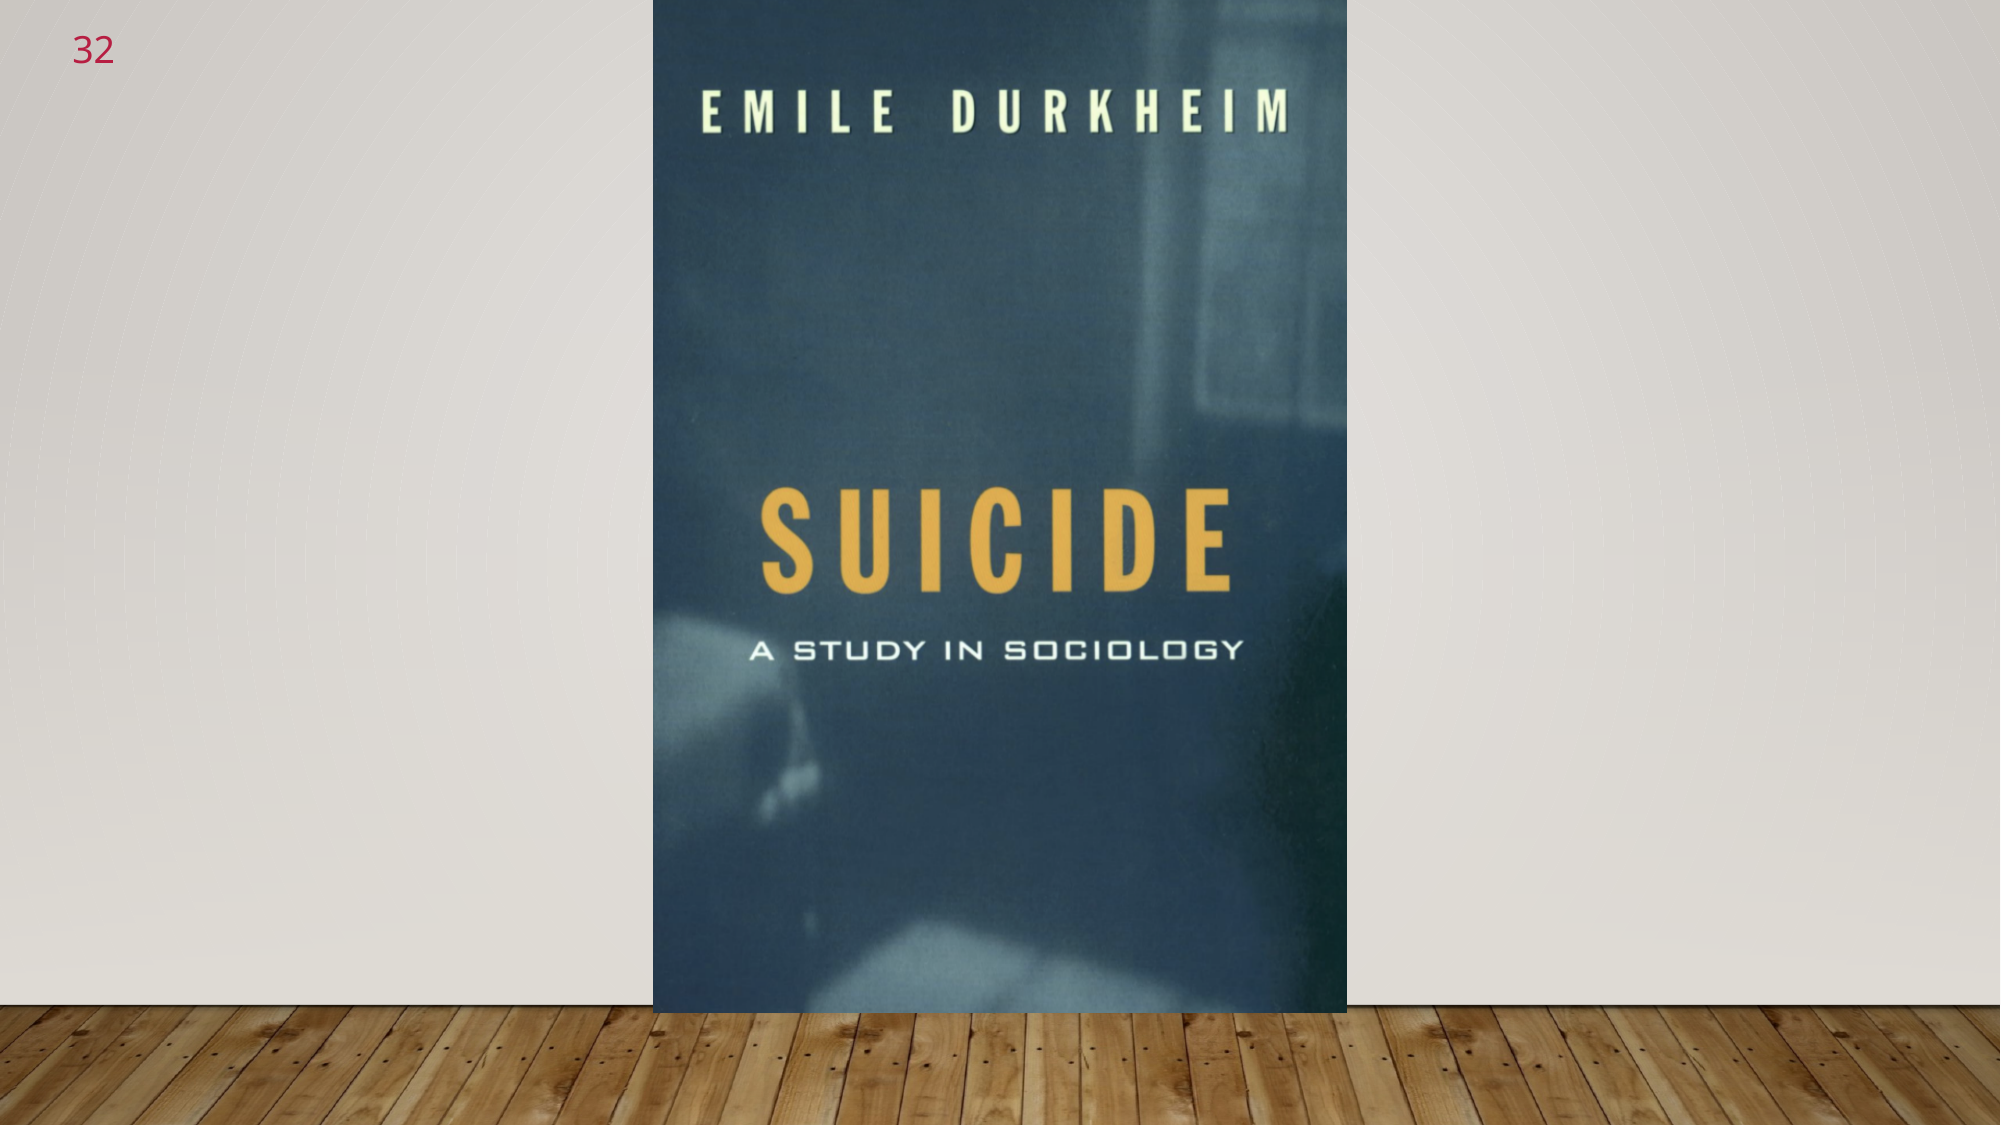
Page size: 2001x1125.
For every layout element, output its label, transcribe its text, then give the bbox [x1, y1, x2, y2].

picture [0, 0, 2000, 1125]
slide_number 21 [0, 18, 131, 102]
